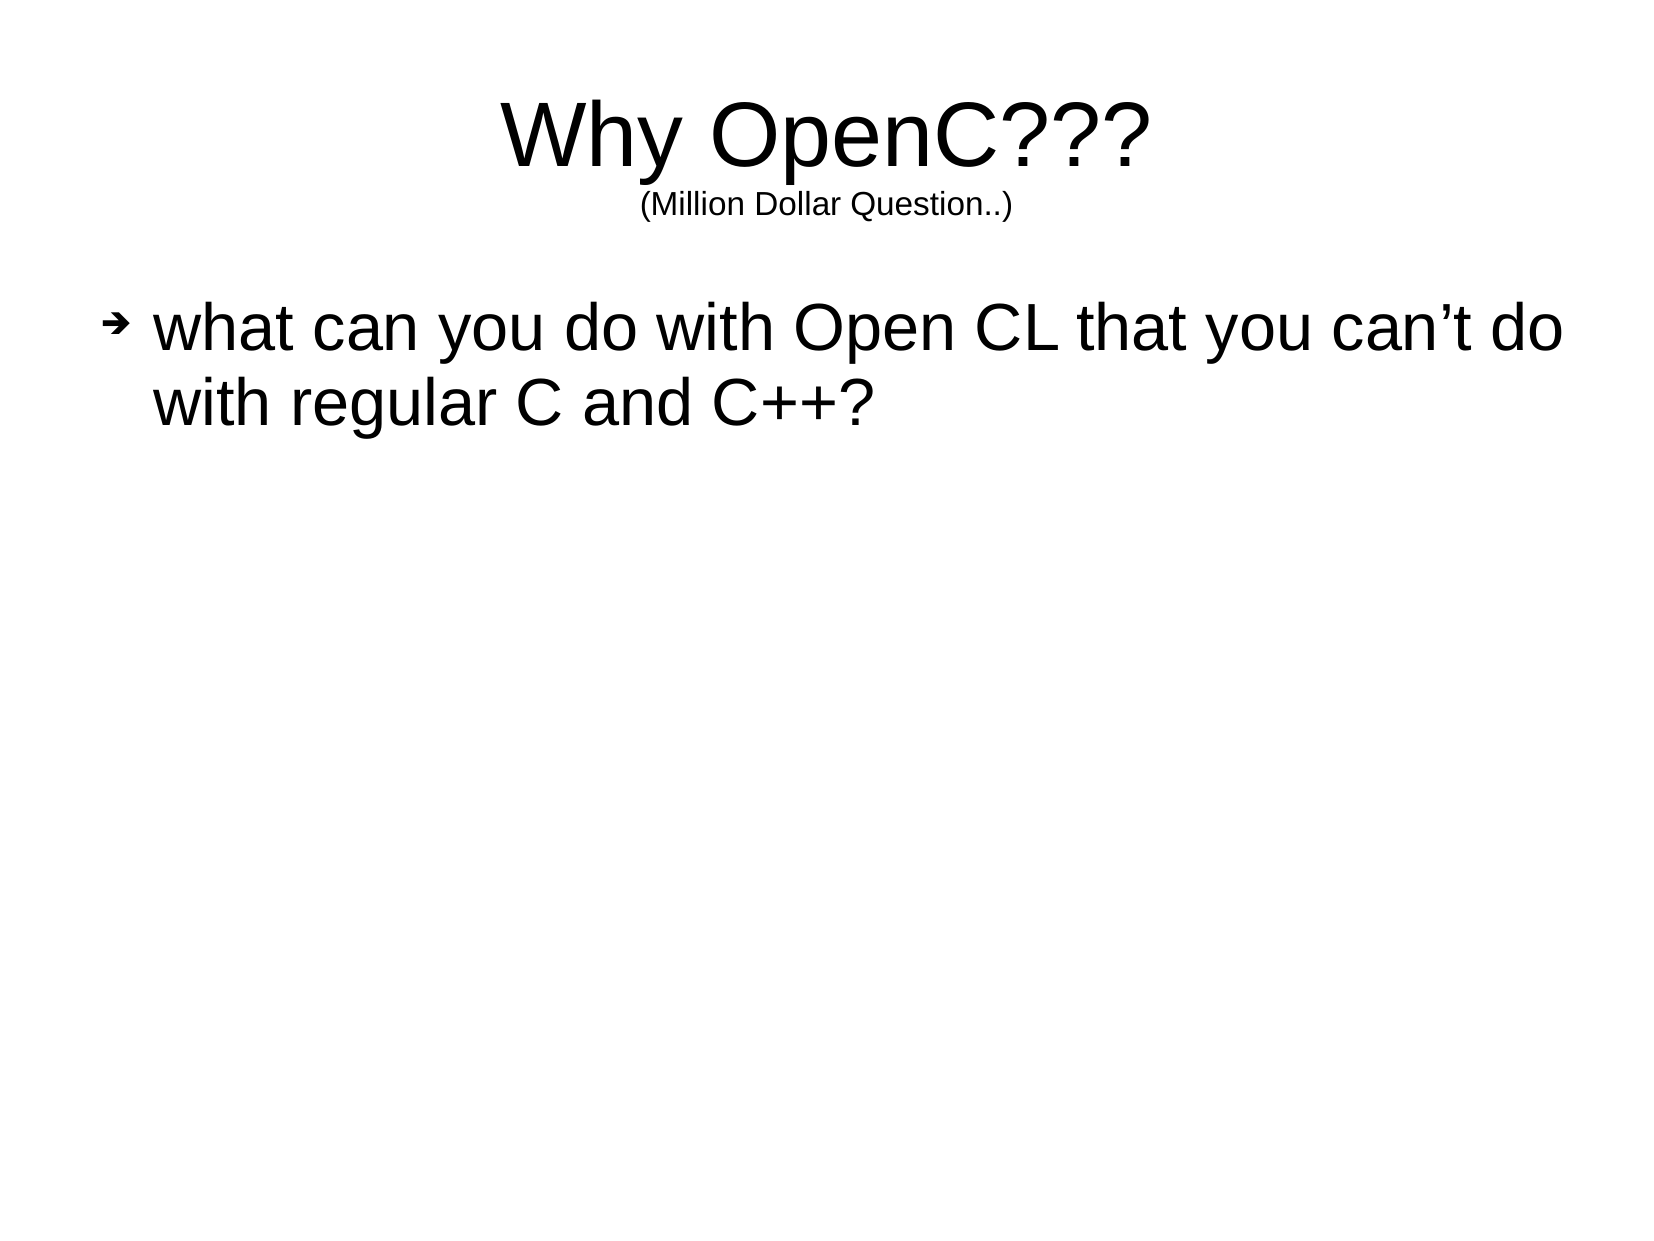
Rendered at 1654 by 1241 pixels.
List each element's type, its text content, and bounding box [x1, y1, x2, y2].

title Why OpenC??? (Million Dollar Question..) [82, 49, 1571, 257]
list what can you do with Open CL that you can’t do with regular C and C++? [82, 290, 1571, 1010]
